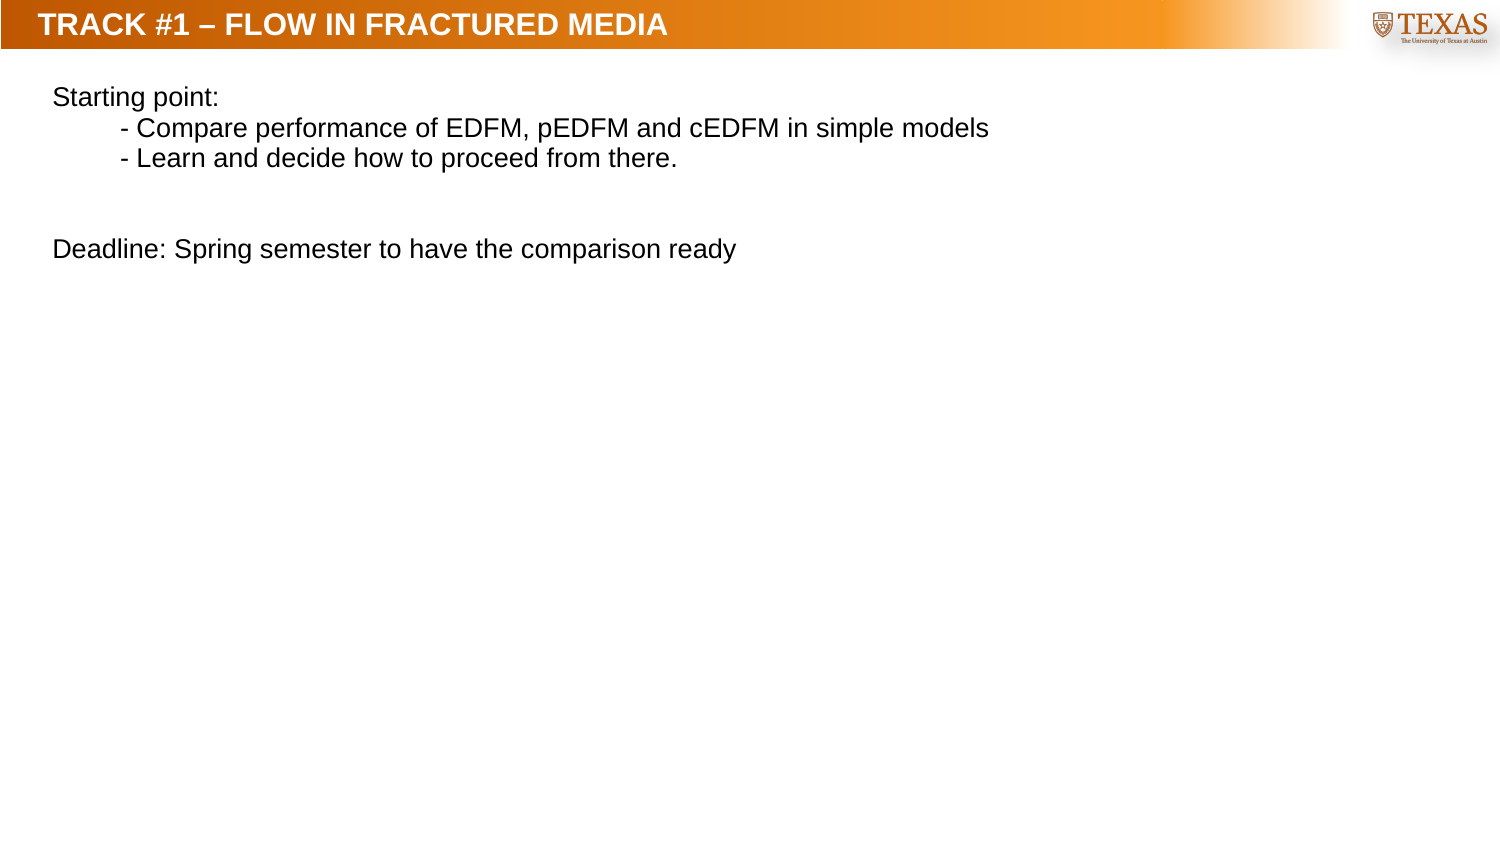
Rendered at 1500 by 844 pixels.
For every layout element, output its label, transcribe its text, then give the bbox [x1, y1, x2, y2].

title TRACK #1 – FLOW IN FRACTURED MEDIA [37, 0, 1126, 49]
text_box Starting point: - Compare performance of EDFM, pEDFM and cEDFM in simple models - Learn and decide how to proceed from there. Deadline: Spring semester to have the comparison ready [37, 75, 1426, 826]
picture [1348, 0, 1500, 68]
